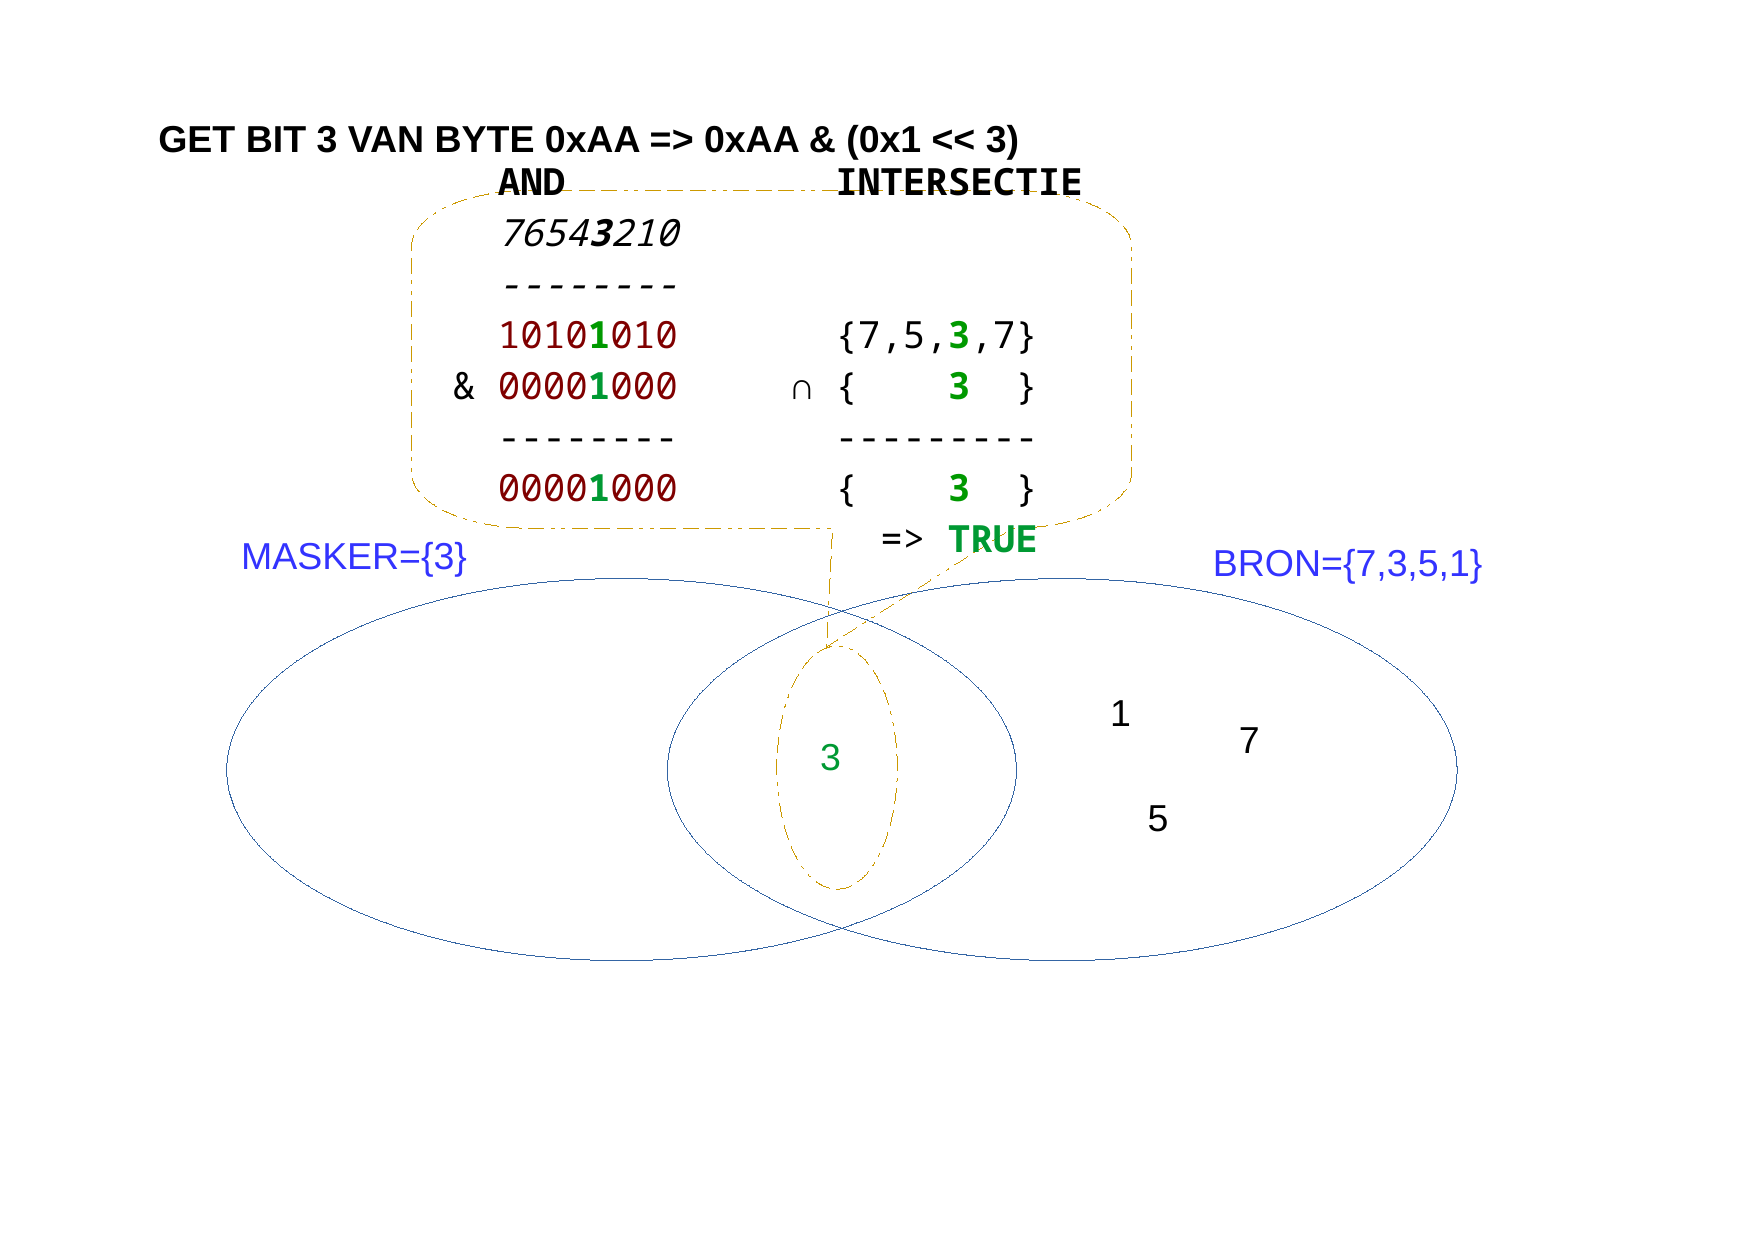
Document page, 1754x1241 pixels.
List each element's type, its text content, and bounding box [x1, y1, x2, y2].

text_box 5 [1132, 790, 1223, 879]
text_box MASKER={3} [226, 528, 614, 628]
text_box 3 [805, 729, 896, 817]
text_box GET BIT 3 VAN BYTE 0xAA => 0xAA & (0x1 << 3) [143, 111, 1164, 211]
text_box BRON={7,3,5,1} [1198, 534, 1501, 623]
text_box 7 [1224, 712, 1315, 800]
text_box 1 [1095, 685, 1186, 774]
text_box AND INTERSECTIE 76543210 -------- 10101010 {7,5,3,7} & 00001000 ∩ { 3 } -------- --------- 00001000 { 3 } => TRUE [411, 211, 1132, 647]
